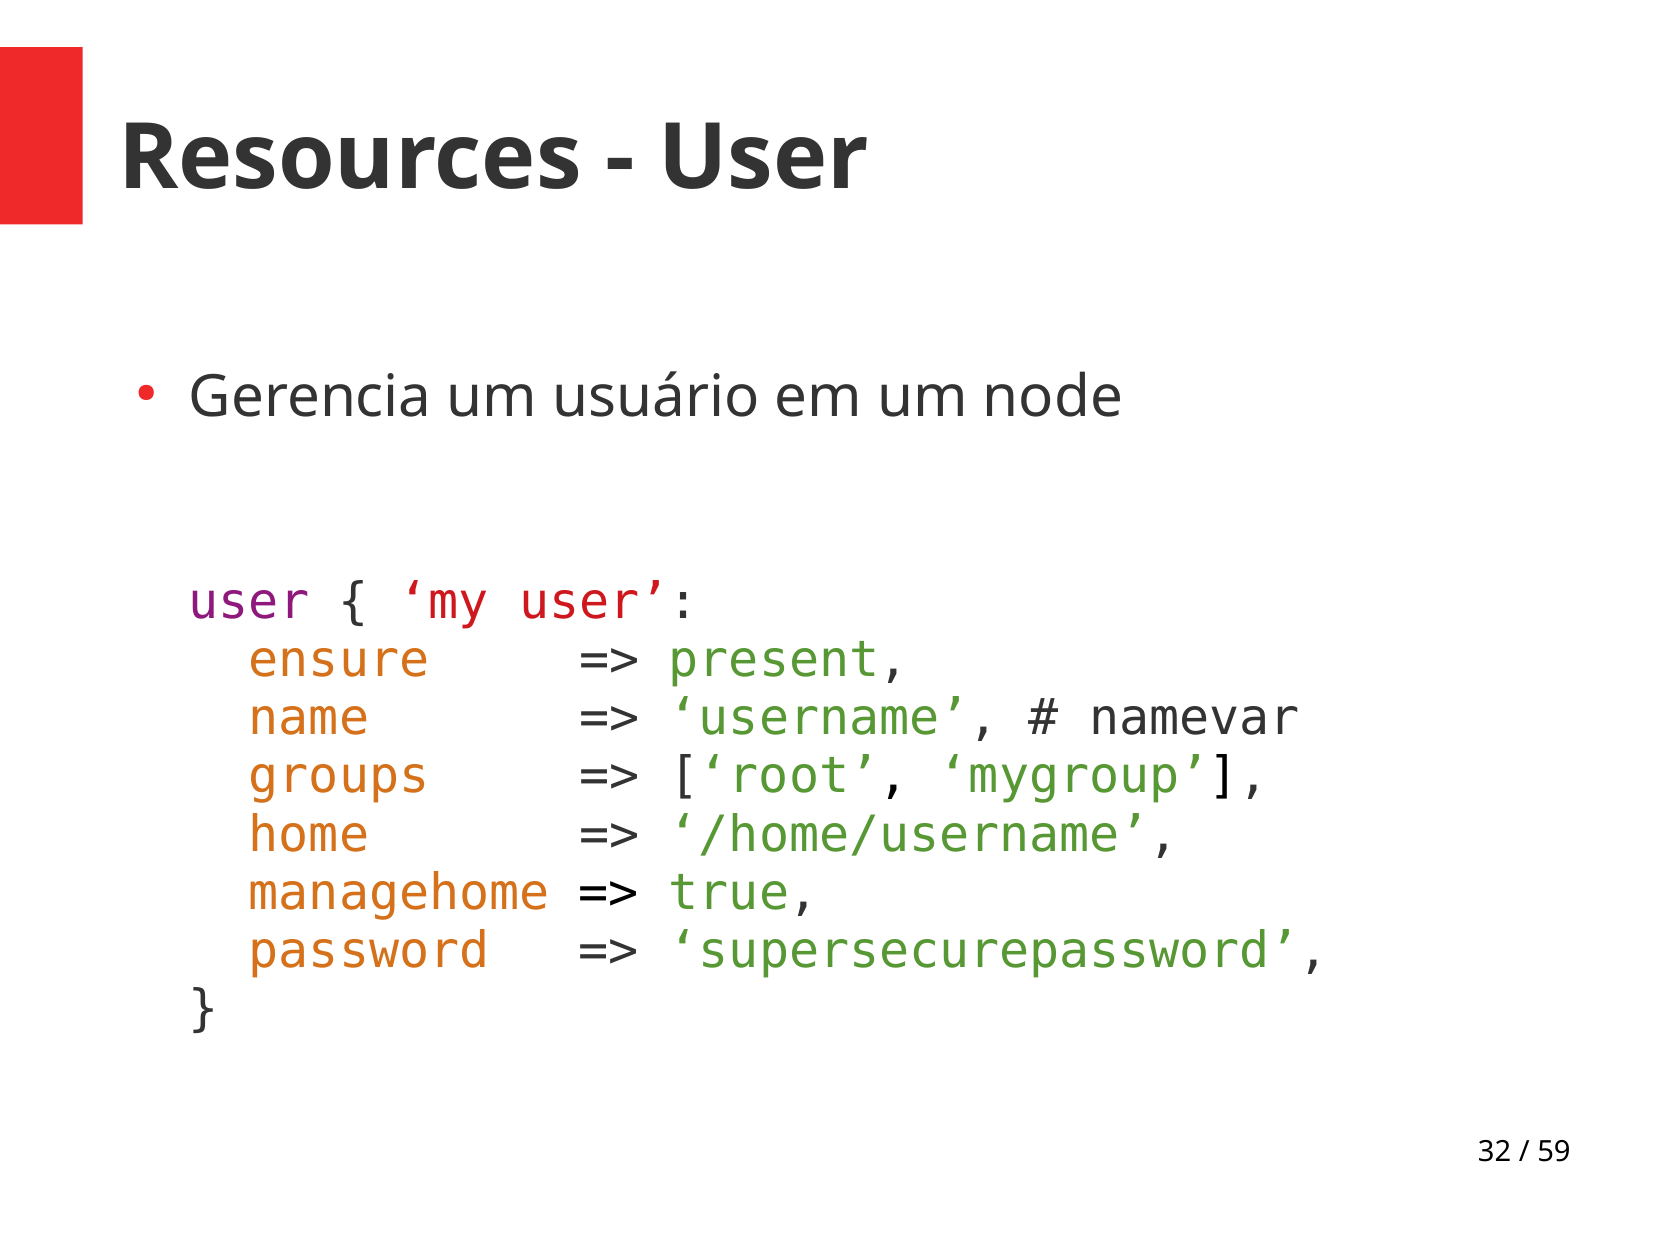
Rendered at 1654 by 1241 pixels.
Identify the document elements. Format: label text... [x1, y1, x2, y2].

title Resources - User [118, 49, 1571, 257]
list Gerencia um usuário em um node user { ‘my user’: ensure => present, name => ‘username’, # namevar groups => [‘root’, ‘mygroup’], home => ‘/home/username’, managehome => true, password => ‘supersecurepassword’, } [118, 354, 1536, 1075]
